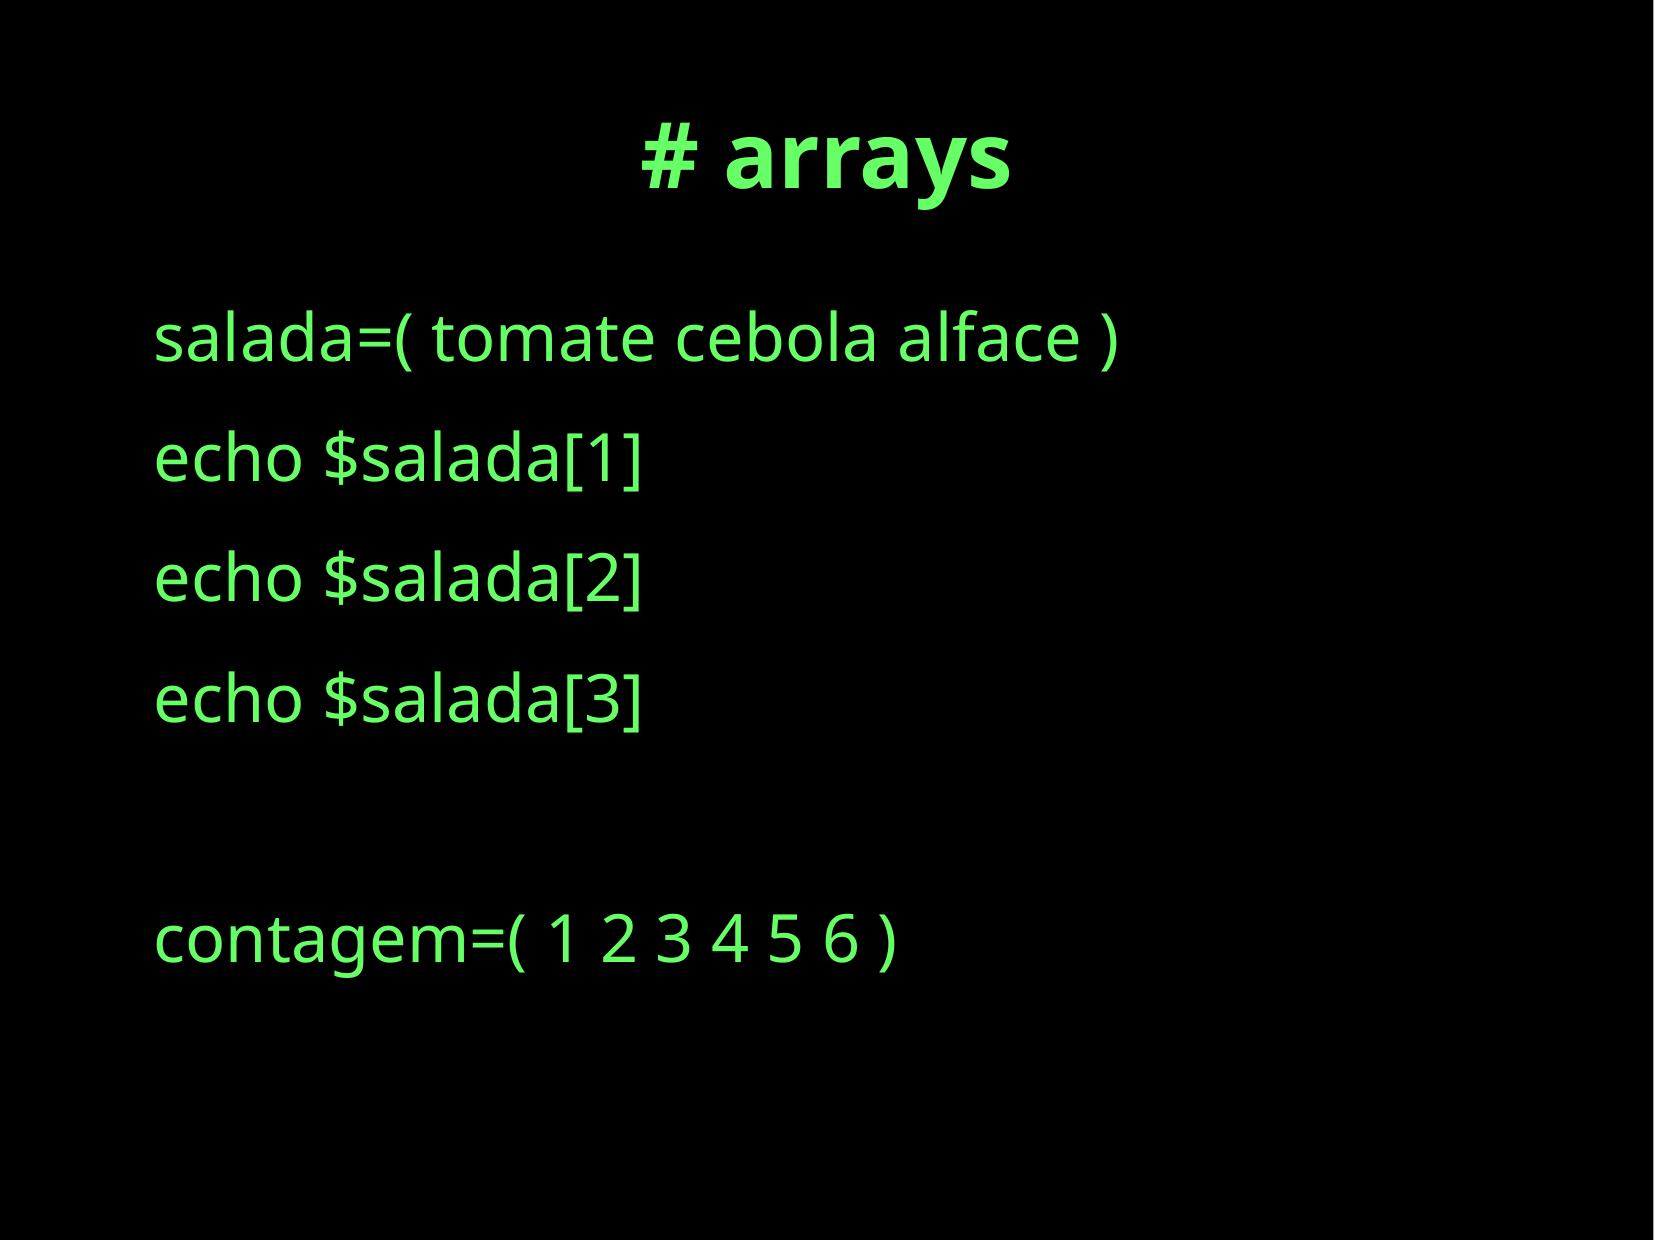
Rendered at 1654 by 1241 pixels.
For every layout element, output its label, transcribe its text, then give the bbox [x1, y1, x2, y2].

title # arrays [82, 49, 1571, 257]
list salada=( tomate cebola alface ) echo $salada[1] echo $salada[2] echo $salada[3] contagem=( 1 2 3 4 5 6 ) [82, 290, 1571, 1010]
